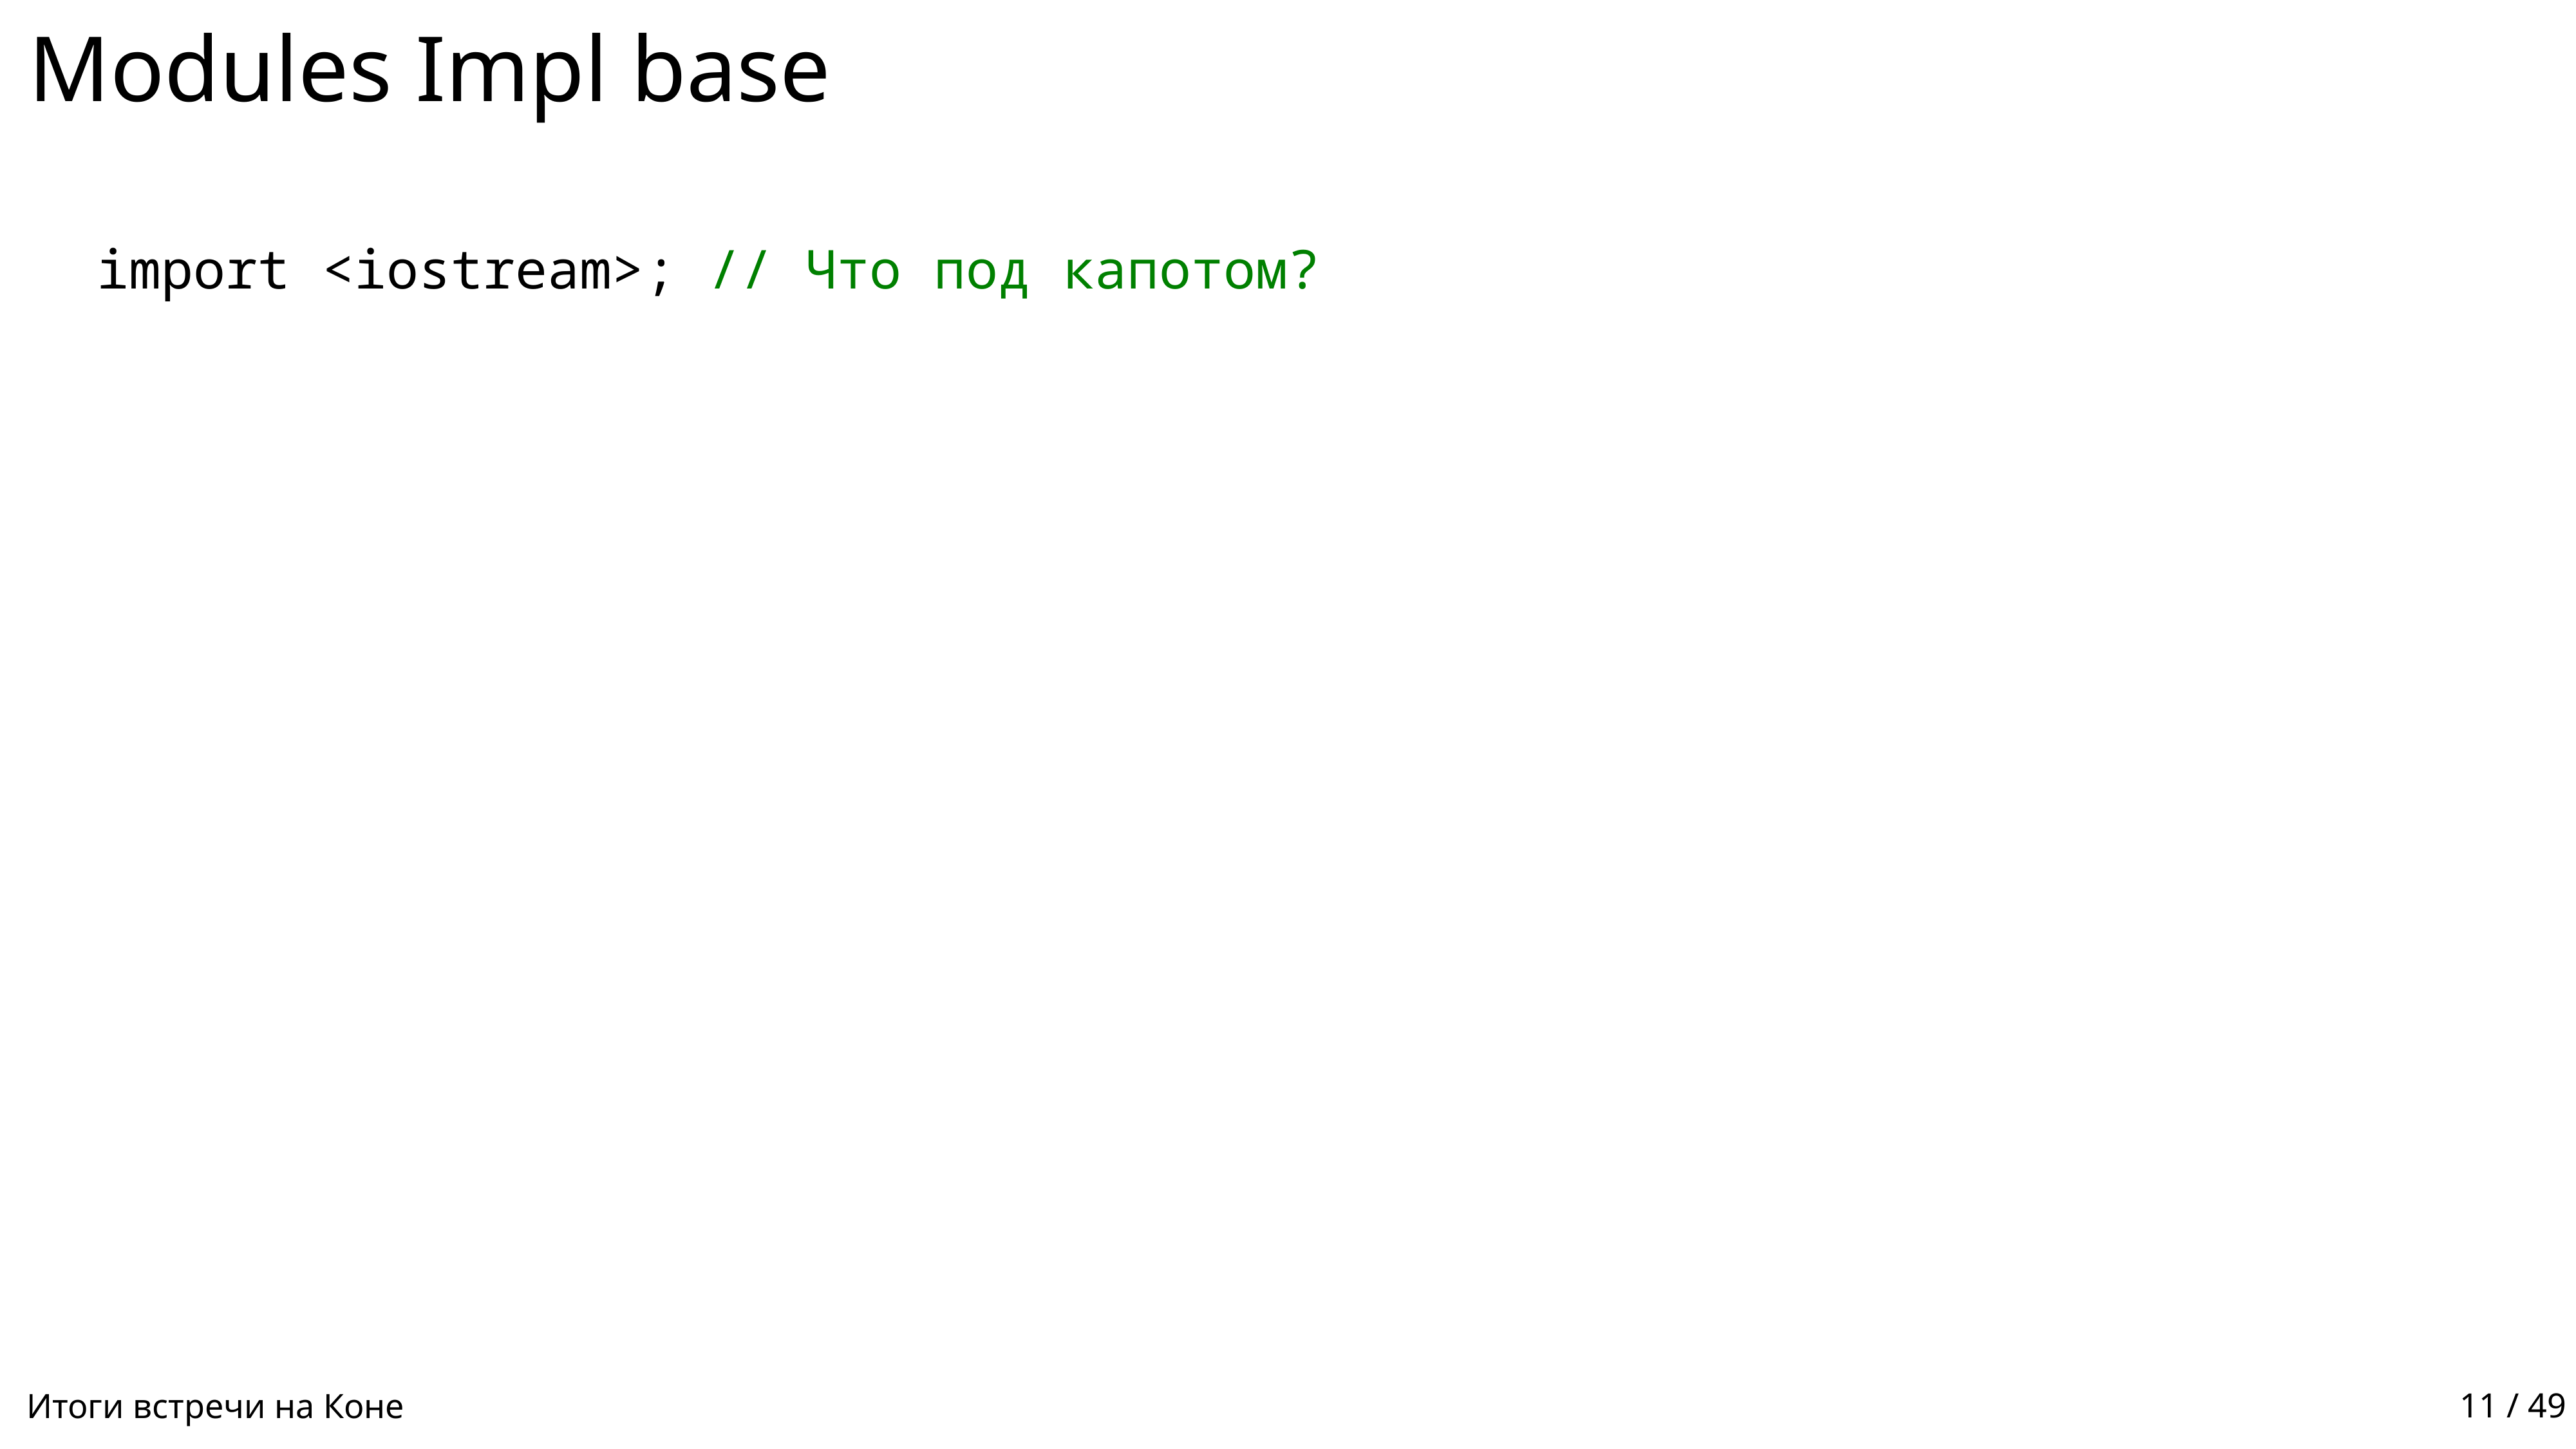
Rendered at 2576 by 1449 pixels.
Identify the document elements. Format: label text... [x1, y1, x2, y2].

list Итоги встречи на Коне [17, 1376, 1114, 1431]
title Modules Impl base [19, 19, 2550, 155]
list import <iostream>; // Что под капотом? [87, 214, 2550, 1382]
list <number> / 49 [1479, 1376, 2576, 1431]
